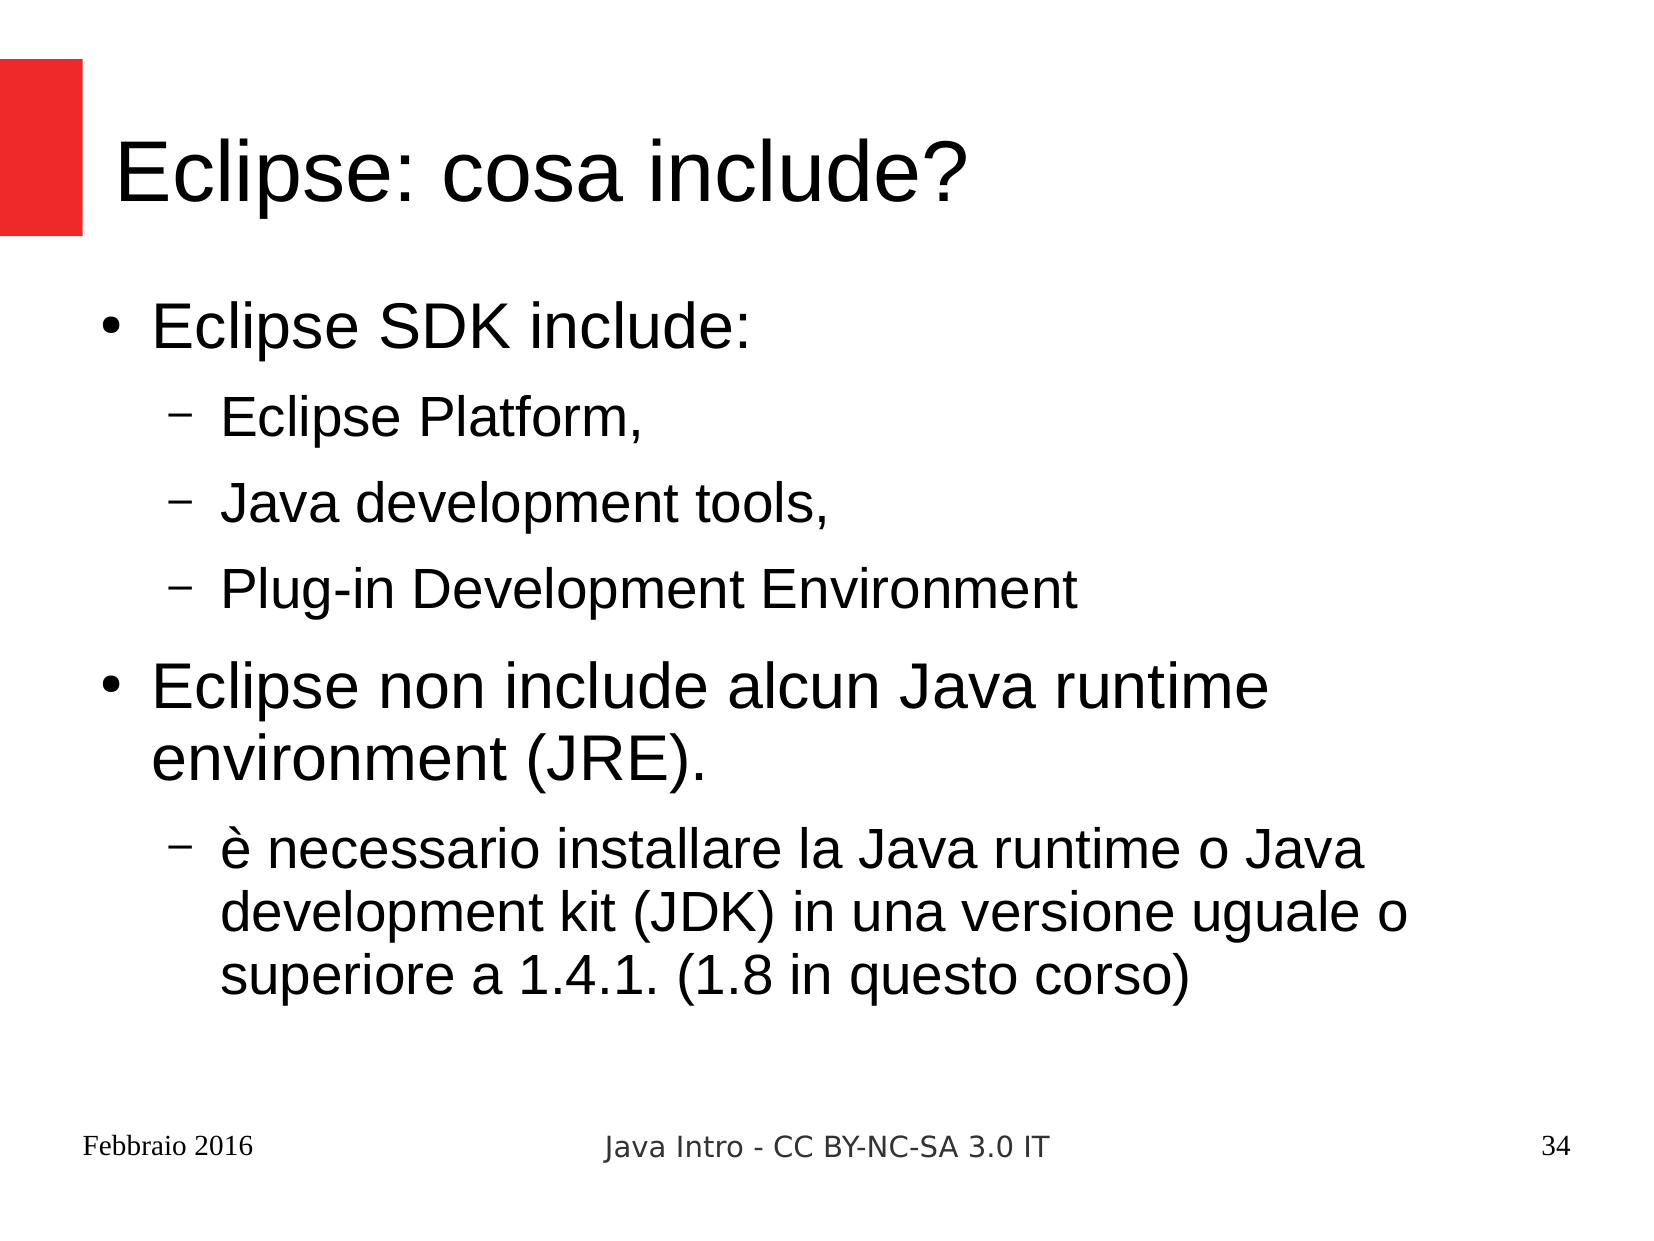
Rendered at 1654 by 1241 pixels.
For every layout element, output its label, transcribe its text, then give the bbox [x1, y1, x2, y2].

title Eclipse: cosa include? [114, 73, 1539, 271]
list Eclipse SDK include: Eclipse Platform, Java development tools, Plug-in Development Environment Eclipse non include alcun Java runtime environment (JRE). è necessario installare la Java runtime o Java development kit (JDK) in una versione uguale o superiore a 1.4.1. (1.8 in questo corso) [82, 290, 1571, 1010]
